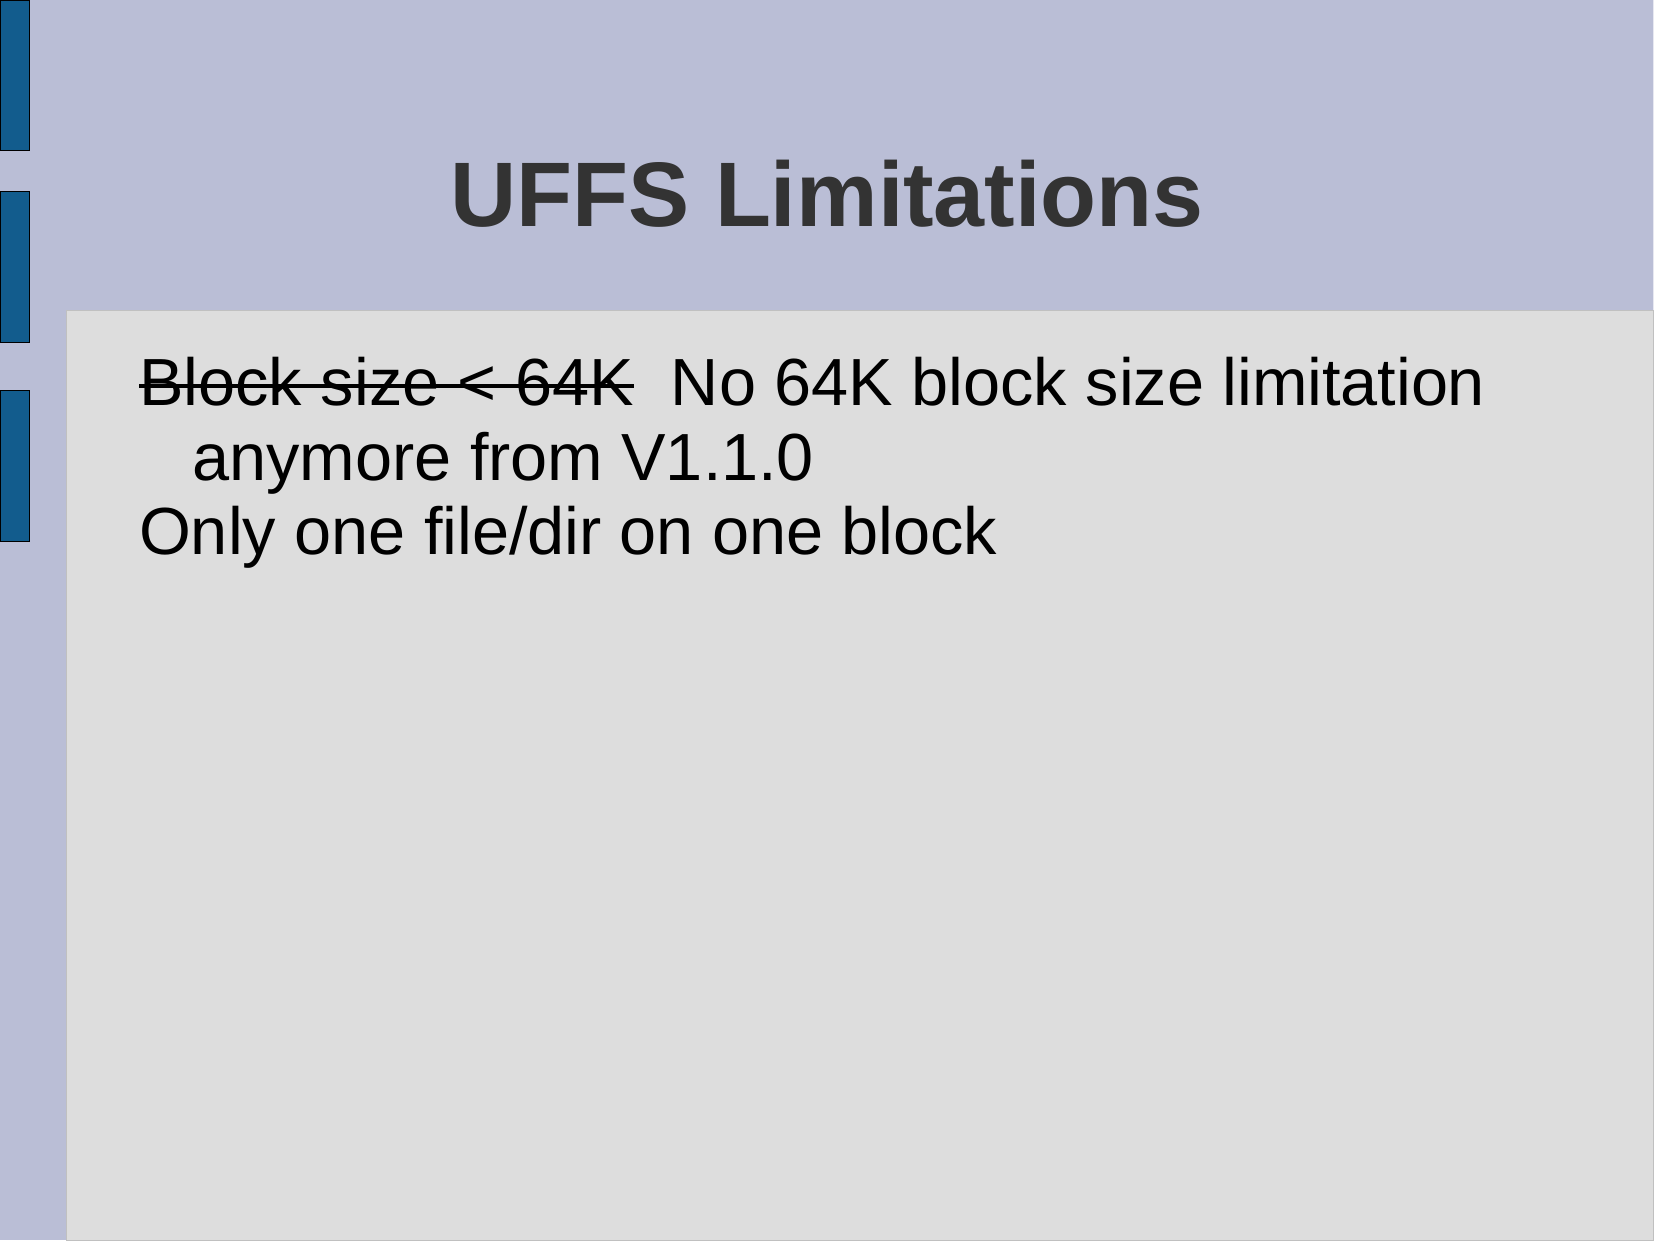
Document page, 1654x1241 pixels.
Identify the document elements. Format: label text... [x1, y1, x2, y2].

title UFFS Limitations [121, 91, 1534, 299]
list Block size < 64K No 64K block size limitation anymore from V1.1.0 Only one file/dir on one block [121, 344, 1534, 1127]
